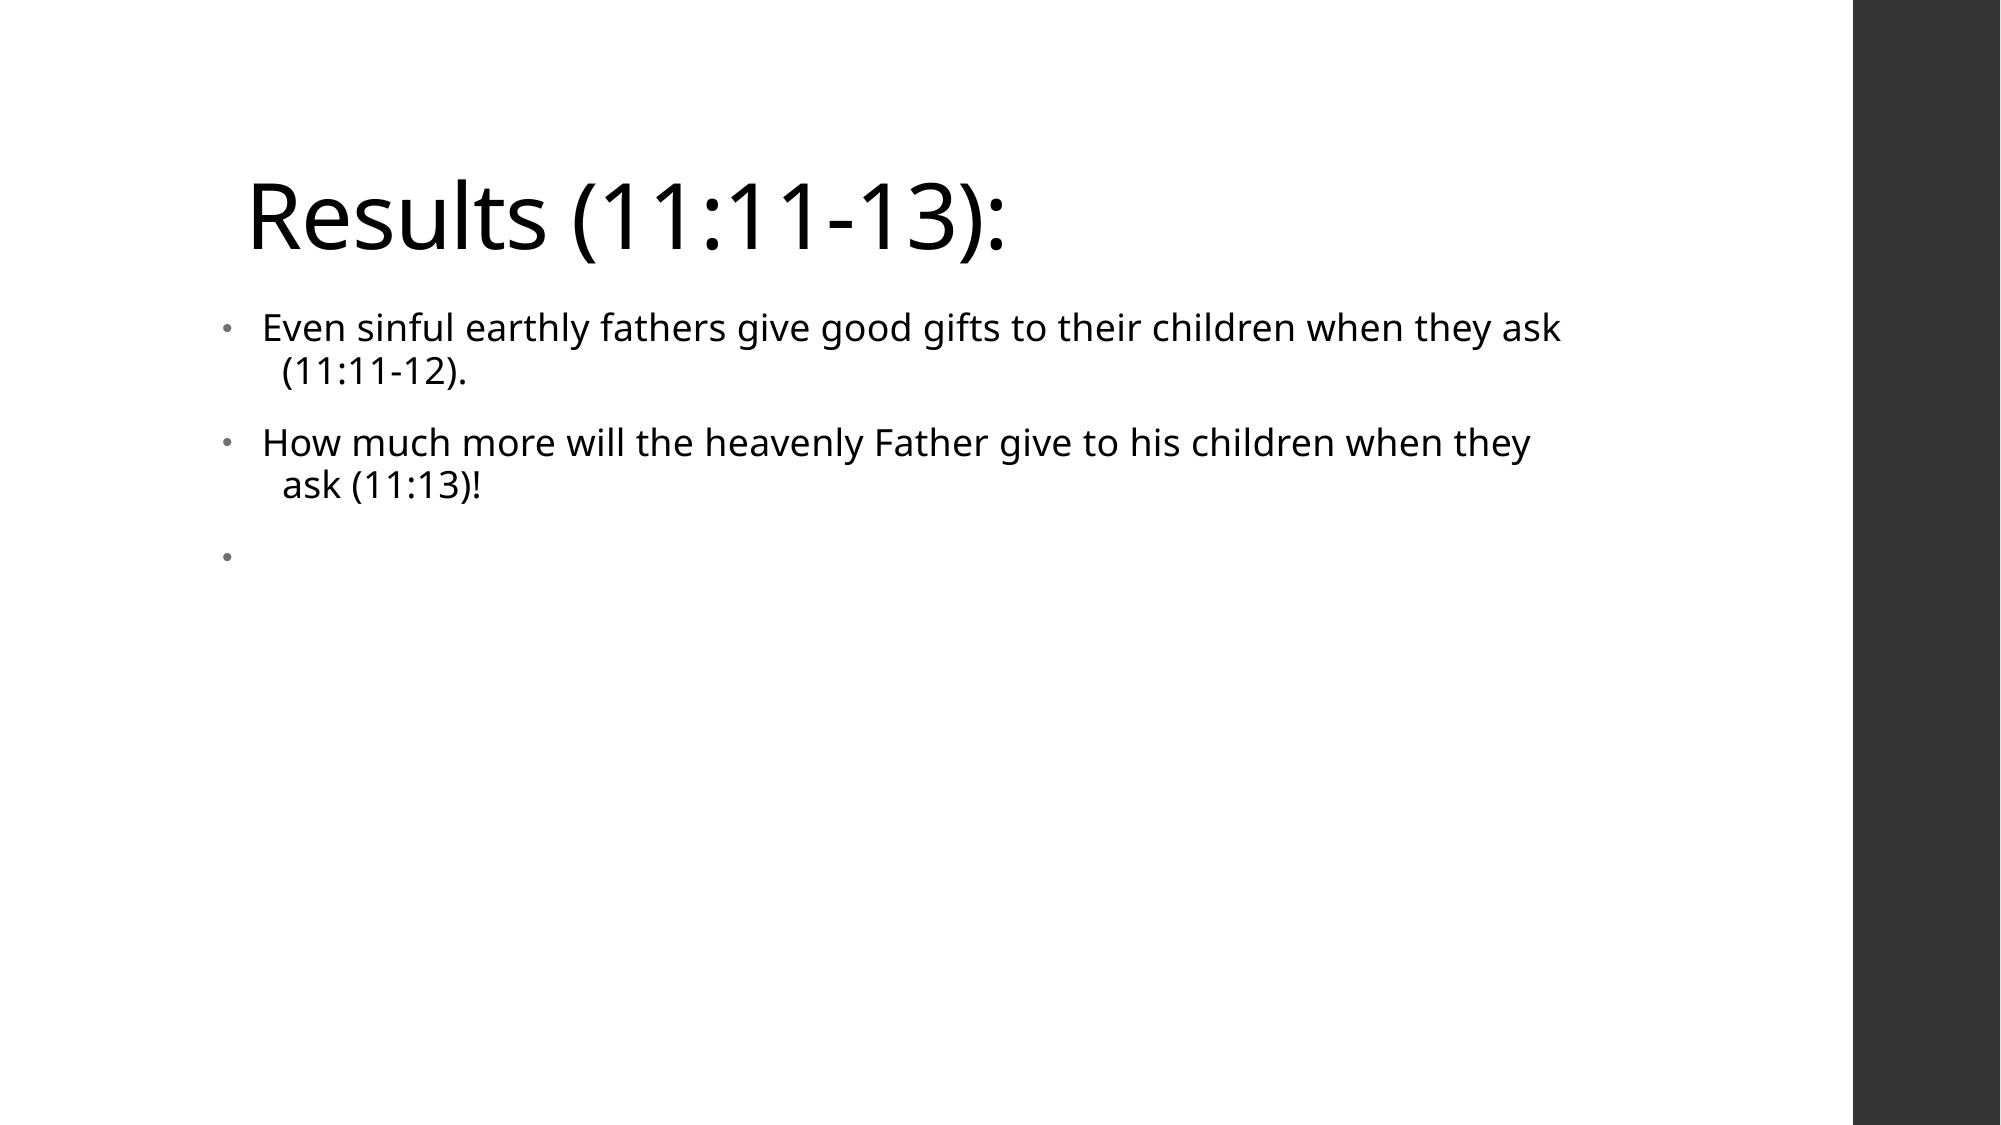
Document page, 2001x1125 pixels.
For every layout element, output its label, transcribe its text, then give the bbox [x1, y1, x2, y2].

title Results (11:11-13): [206, 60, 1797, 278]
list Even sinful earthly fathers give good gifts to their children when they ask (11:11-12). How much more will the heavenly Father give to his children when they ask (11:13)! [206, 299, 1617, 1014]
